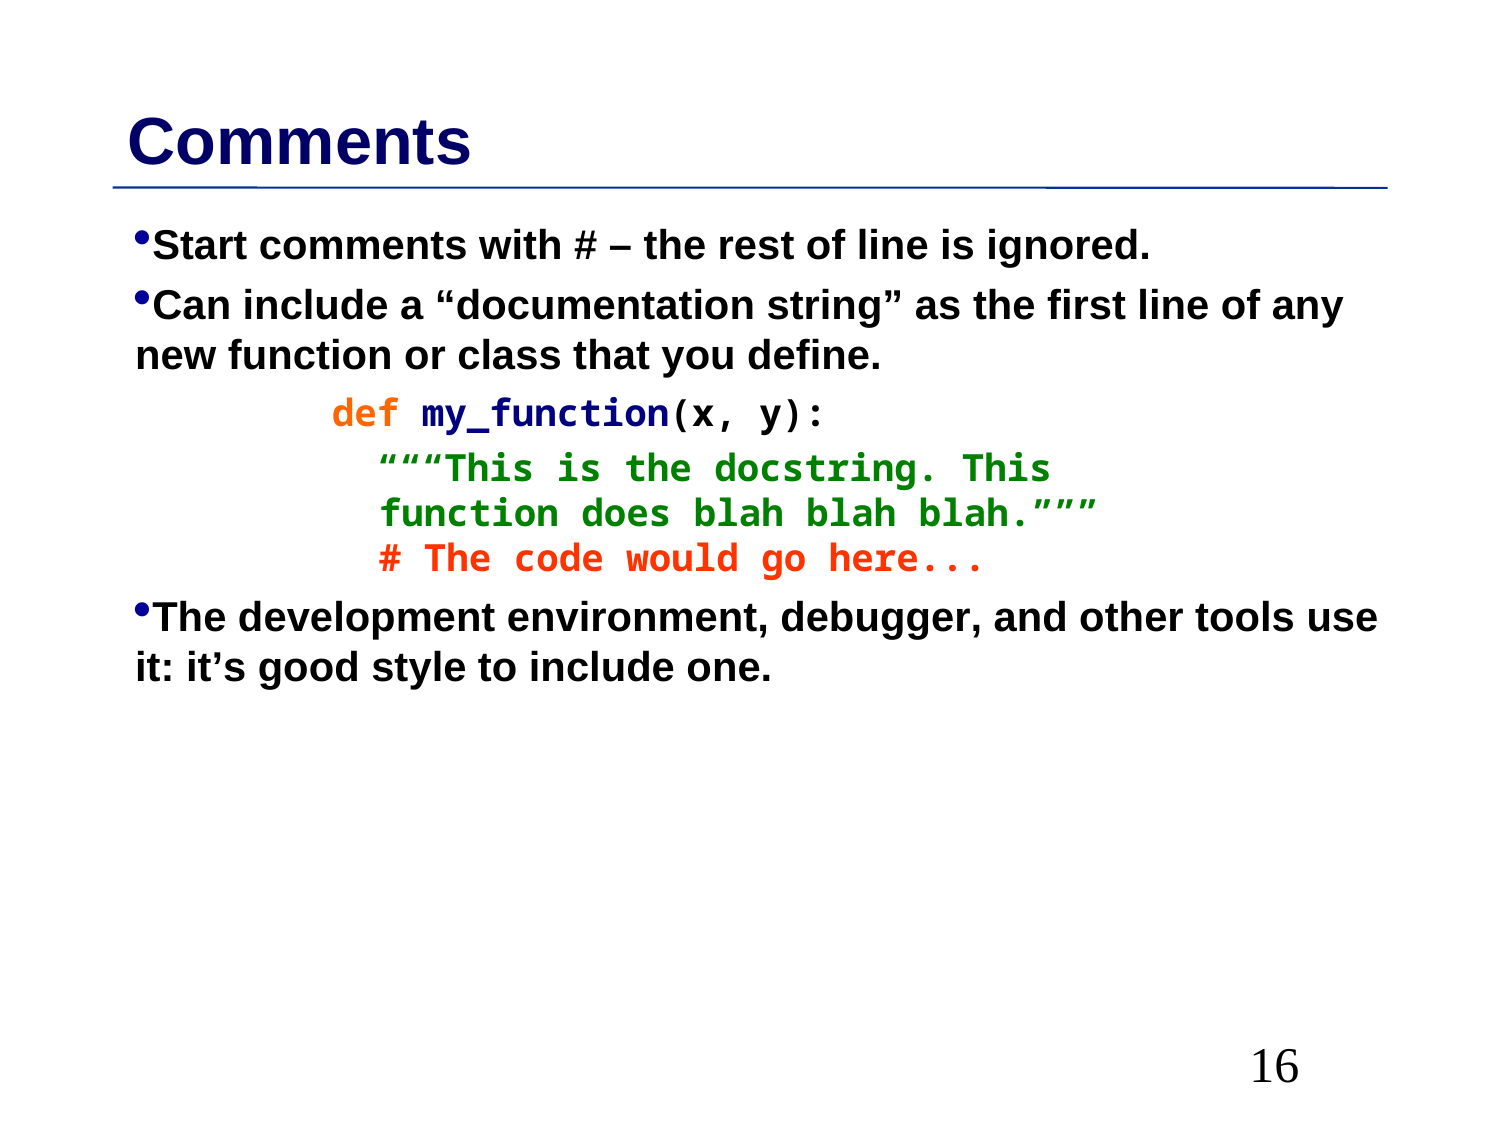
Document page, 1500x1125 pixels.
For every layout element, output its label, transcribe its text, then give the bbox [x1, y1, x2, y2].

text_box [1074, 994, 1387, 1125]
title Comments [112, 89, 1388, 185]
list Start comments with # – the rest of line is ignored. Can include a “documentation string” as the first line of any new function or class that you define. def my_function(x, y): “““This is the docstring. This function does blah blah blah.””” # The code would go here... The development environment, debugger, and other tools use it: it’s good style to include one. [120, 209, 1396, 961]
